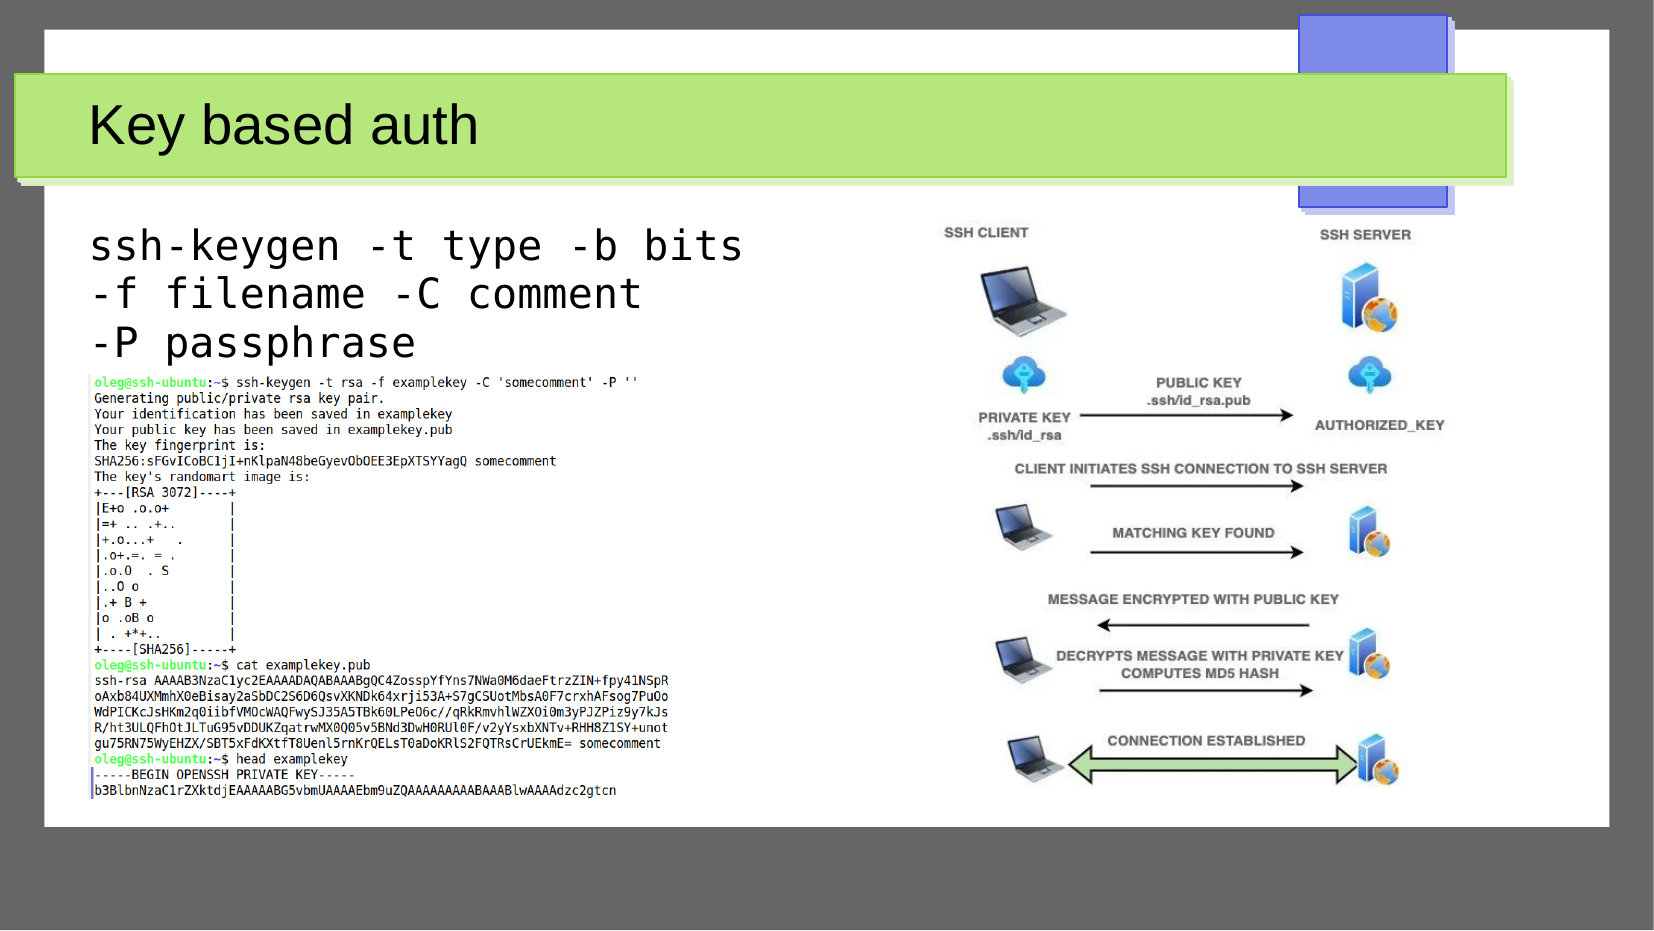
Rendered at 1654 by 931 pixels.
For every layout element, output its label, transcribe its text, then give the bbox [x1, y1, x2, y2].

picture [88, 374, 668, 799]
list ssh-keygen -t type -b bits -f filename -C comment -P passphrase [88, 221, 809, 813]
picture [937, 220, 1450, 788]
title Key based auth [88, 73, 1506, 178]
